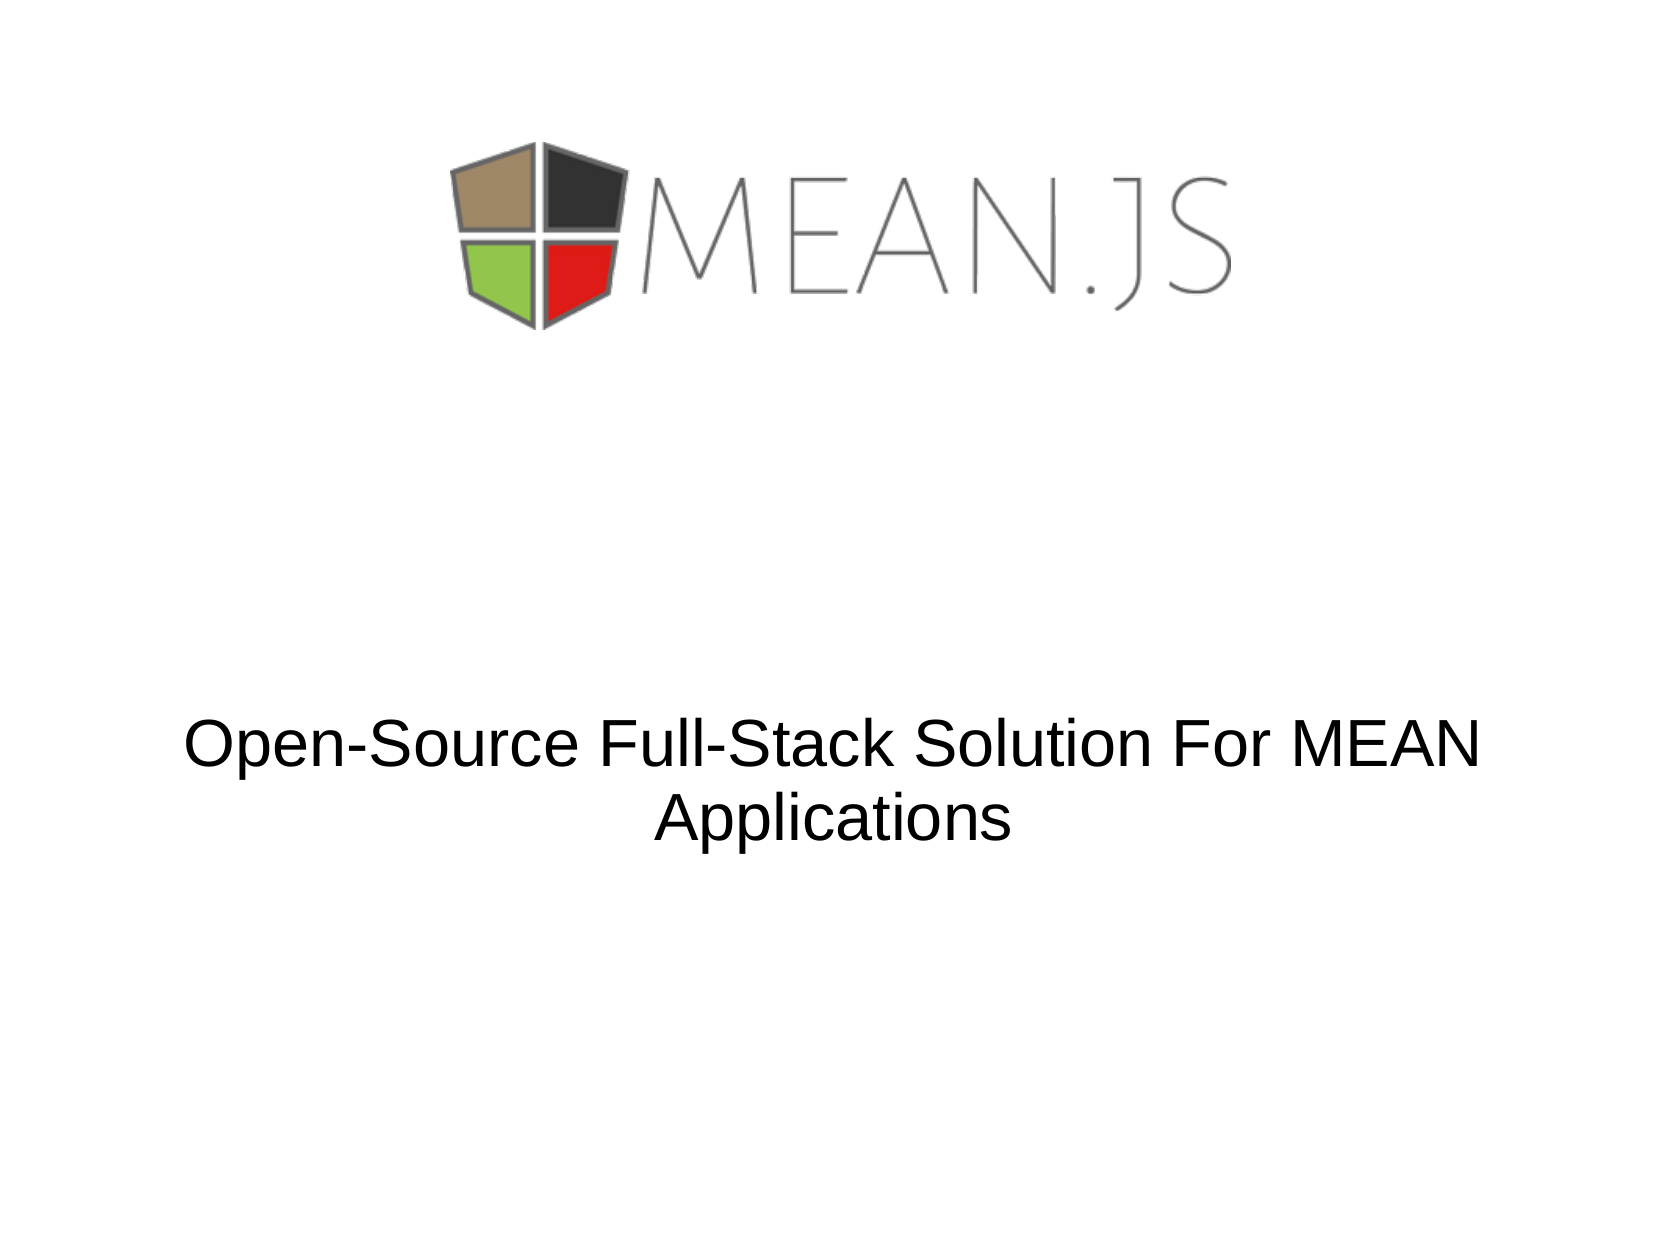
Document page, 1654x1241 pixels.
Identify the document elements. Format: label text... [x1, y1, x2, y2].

picture [450, 142, 1231, 331]
subtitle Open-Source Full-Stack Solution For MEAN Applications [90, 420, 1579, 1141]
